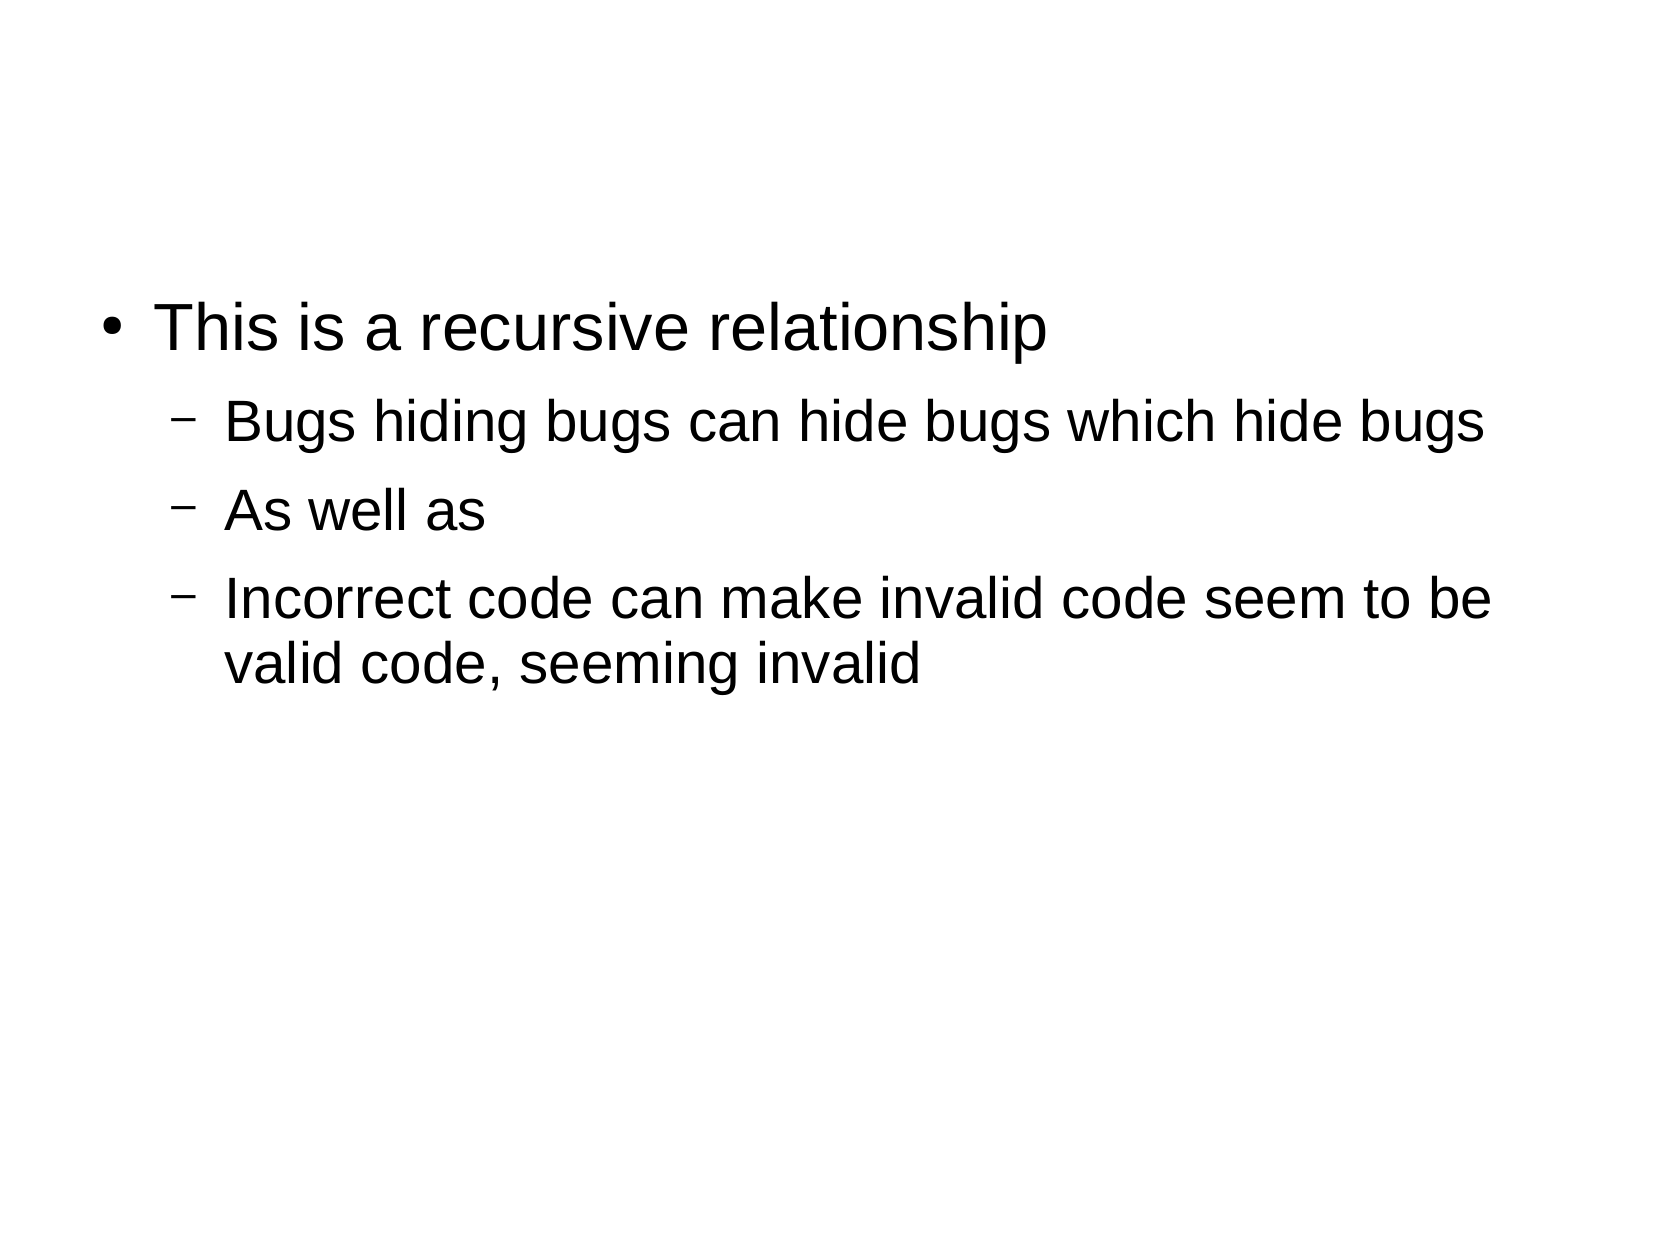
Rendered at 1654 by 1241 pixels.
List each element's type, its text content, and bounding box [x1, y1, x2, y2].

list This is a recursive relationship Bugs hiding bugs can hide bugs which hide bugs As well as Incorrect code can make invalid code seem to be valid code, seeming invalid [82, 290, 1571, 1010]
